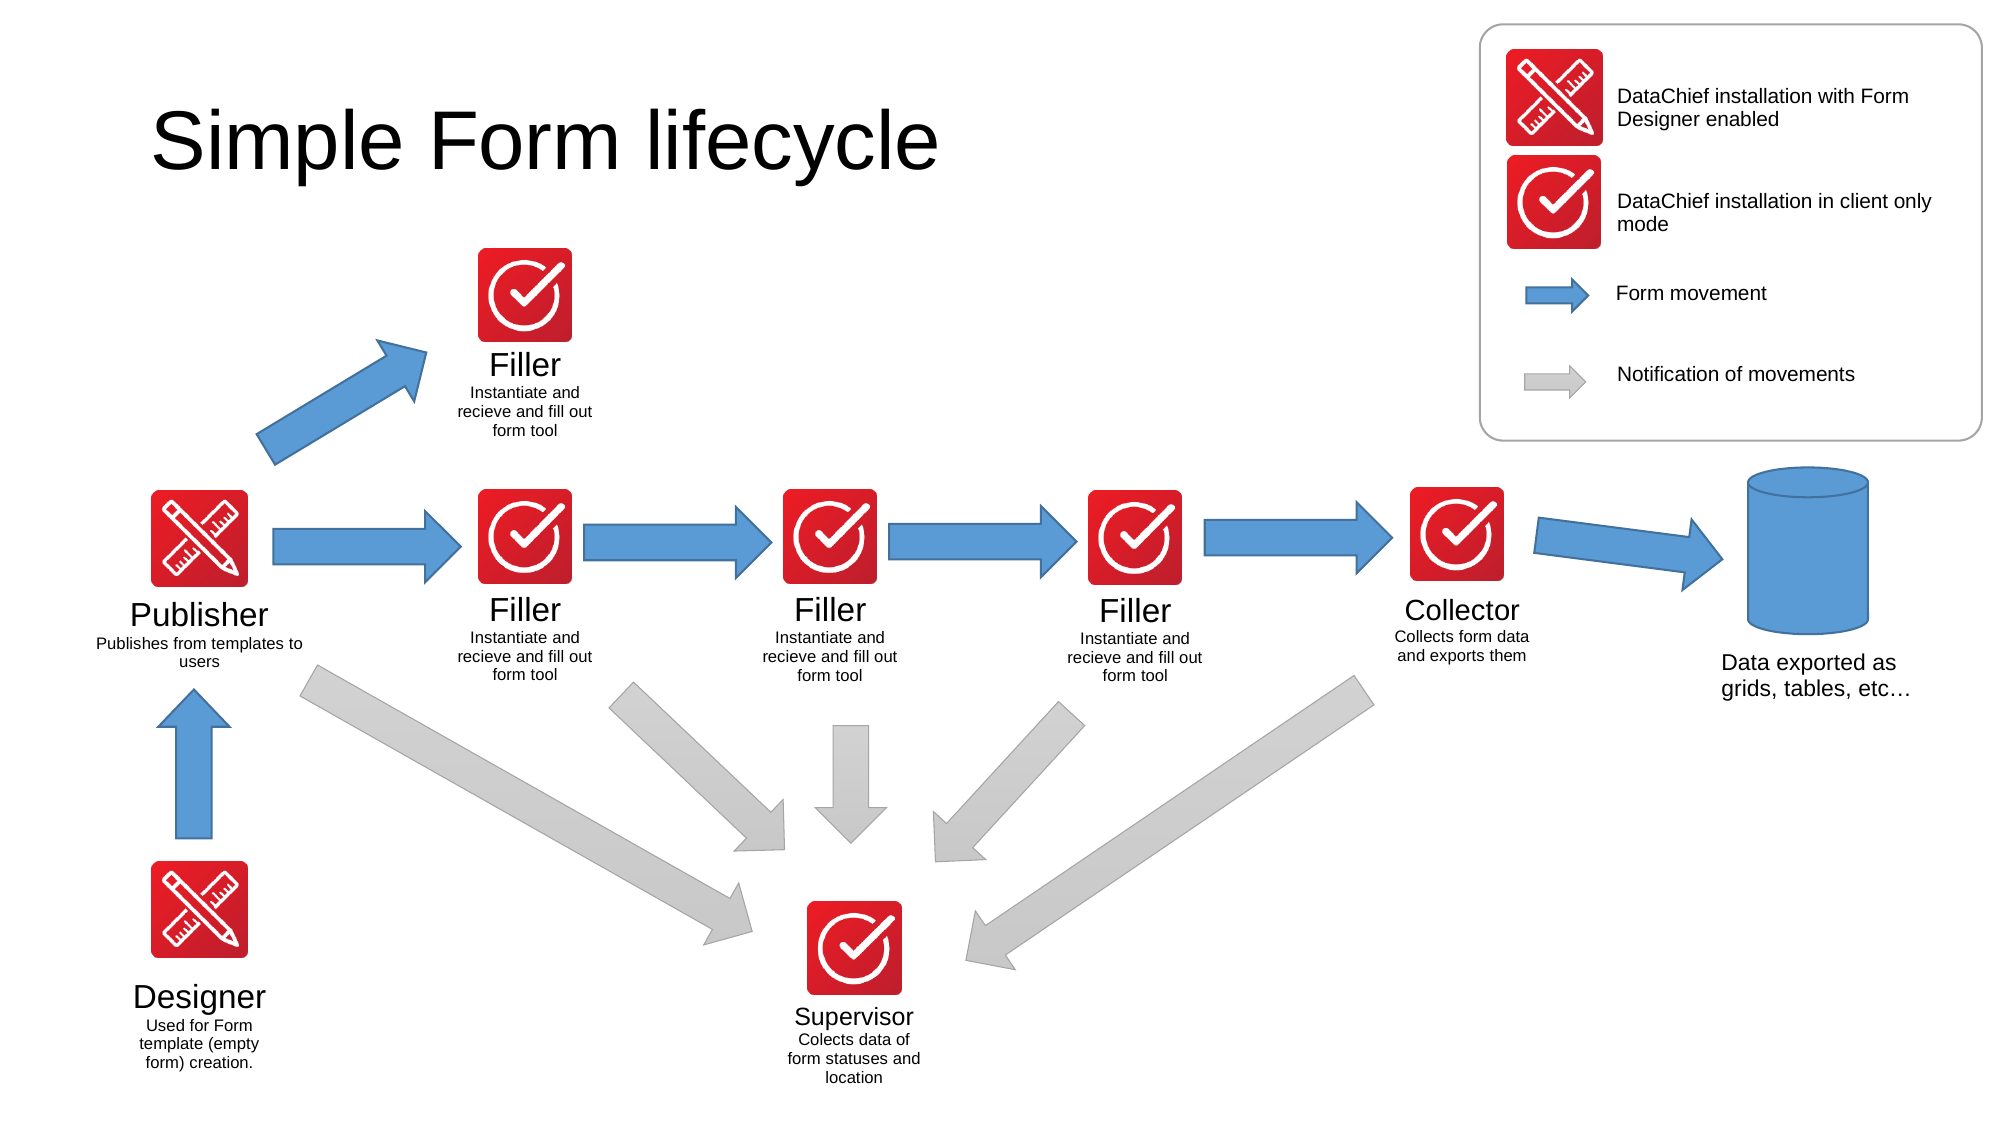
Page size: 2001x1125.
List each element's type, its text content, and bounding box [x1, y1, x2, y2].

text_box Notification of movements [1602, 355, 1982, 395]
text_box DataChief installation with Form Designer enabled [1602, 77, 1982, 141]
text_box [256, 340, 427, 465]
text_box [1534, 517, 1723, 591]
text_box Filler Instantiate and recieve and fill out form tool [442, 583, 609, 696]
picture [807, 901, 902, 995]
text_box Collector Collects form data and exports them [1379, 586, 1546, 675]
text_box Data exported as grids, tables, etc… [1706, 642, 1957, 711]
text_box Form movement [1600, 274, 1981, 314]
picture [783, 490, 877, 583]
text_box [273, 511, 461, 583]
picture [1088, 490, 1182, 584]
text_box Filler Instantiate and recieve and fill out form tool [1052, 584, 1219, 697]
picture [478, 489, 572, 583]
text_box [889, 506, 1077, 578]
text_box [300, 665, 753, 945]
text_box [584, 506, 772, 579]
text_box Filler Instantiate and recieve and fill out form tool [747, 583, 914, 735]
text_box [158, 689, 230, 839]
picture [1507, 155, 1601, 249]
text_box [933, 701, 1085, 862]
text_box [965, 675, 1374, 970]
title Simple Form lifecycle [135, 63, 1033, 222]
text_box Supervisor Colects data of form statuses and location [771, 995, 938, 1098]
text_box [609, 682, 785, 852]
text_box [815, 725, 887, 844]
text_box Designer Used for Form template (empty form) creation. [108, 971, 291, 1084]
picture [1410, 487, 1504, 581]
picture [151, 490, 248, 587]
text_box [1748, 467, 1868, 635]
picture [478, 248, 572, 338]
text_box [1204, 502, 1393, 574]
picture [151, 861, 248, 958]
picture [1506, 49, 1603, 146]
text_box Filler Instantiate and recieve and fill out form tool [442, 338, 609, 451]
text_box DataChief installation in client only mode [1602, 181, 1982, 246]
text_box [1479, 24, 1982, 441]
text_box Publisher Publishes from templates to users [75, 589, 324, 682]
